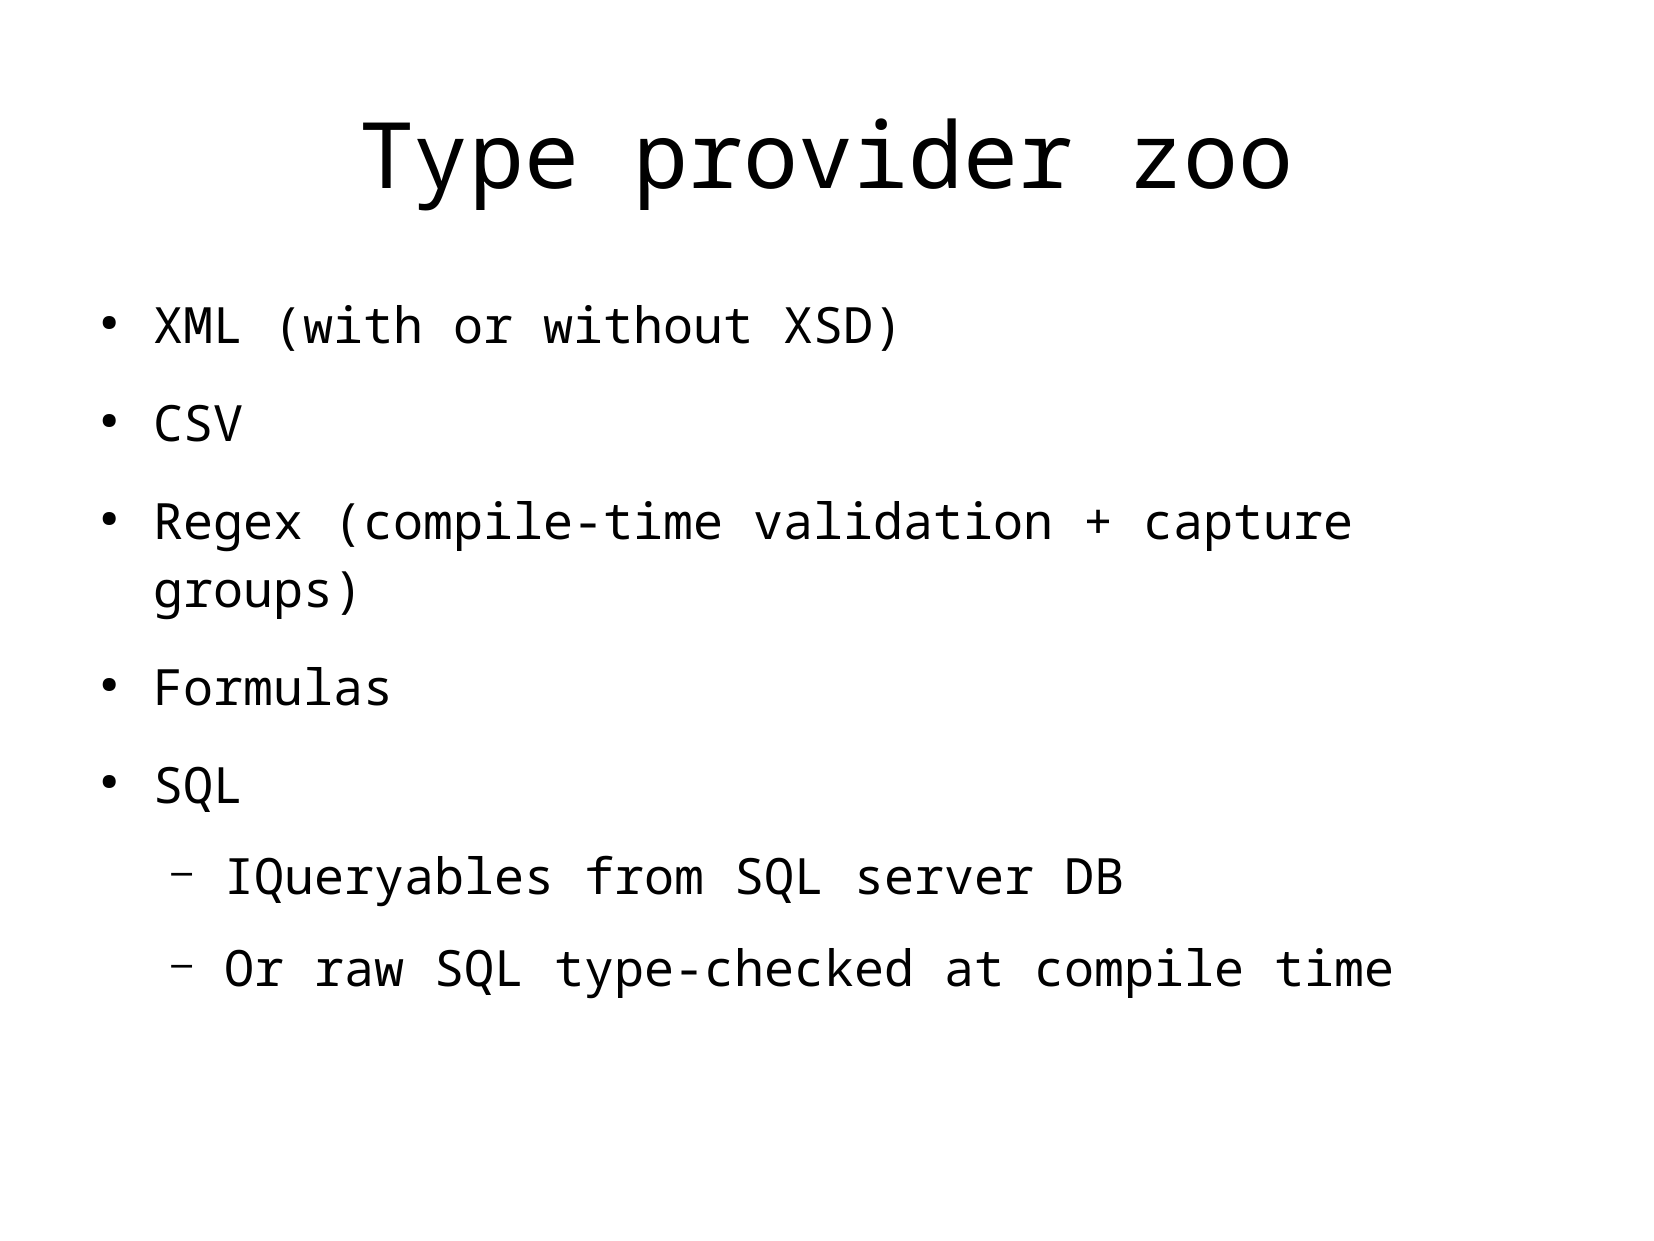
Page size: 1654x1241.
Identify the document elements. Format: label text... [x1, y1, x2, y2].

title Type provider zoo [82, 49, 1571, 257]
list XML (with or without XSD) CSV Regex (compile-time validation + capture groups) Formulas SQL IQueryables from SQL server DB Or raw SQL type-checked at compile time [82, 290, 1571, 1010]
